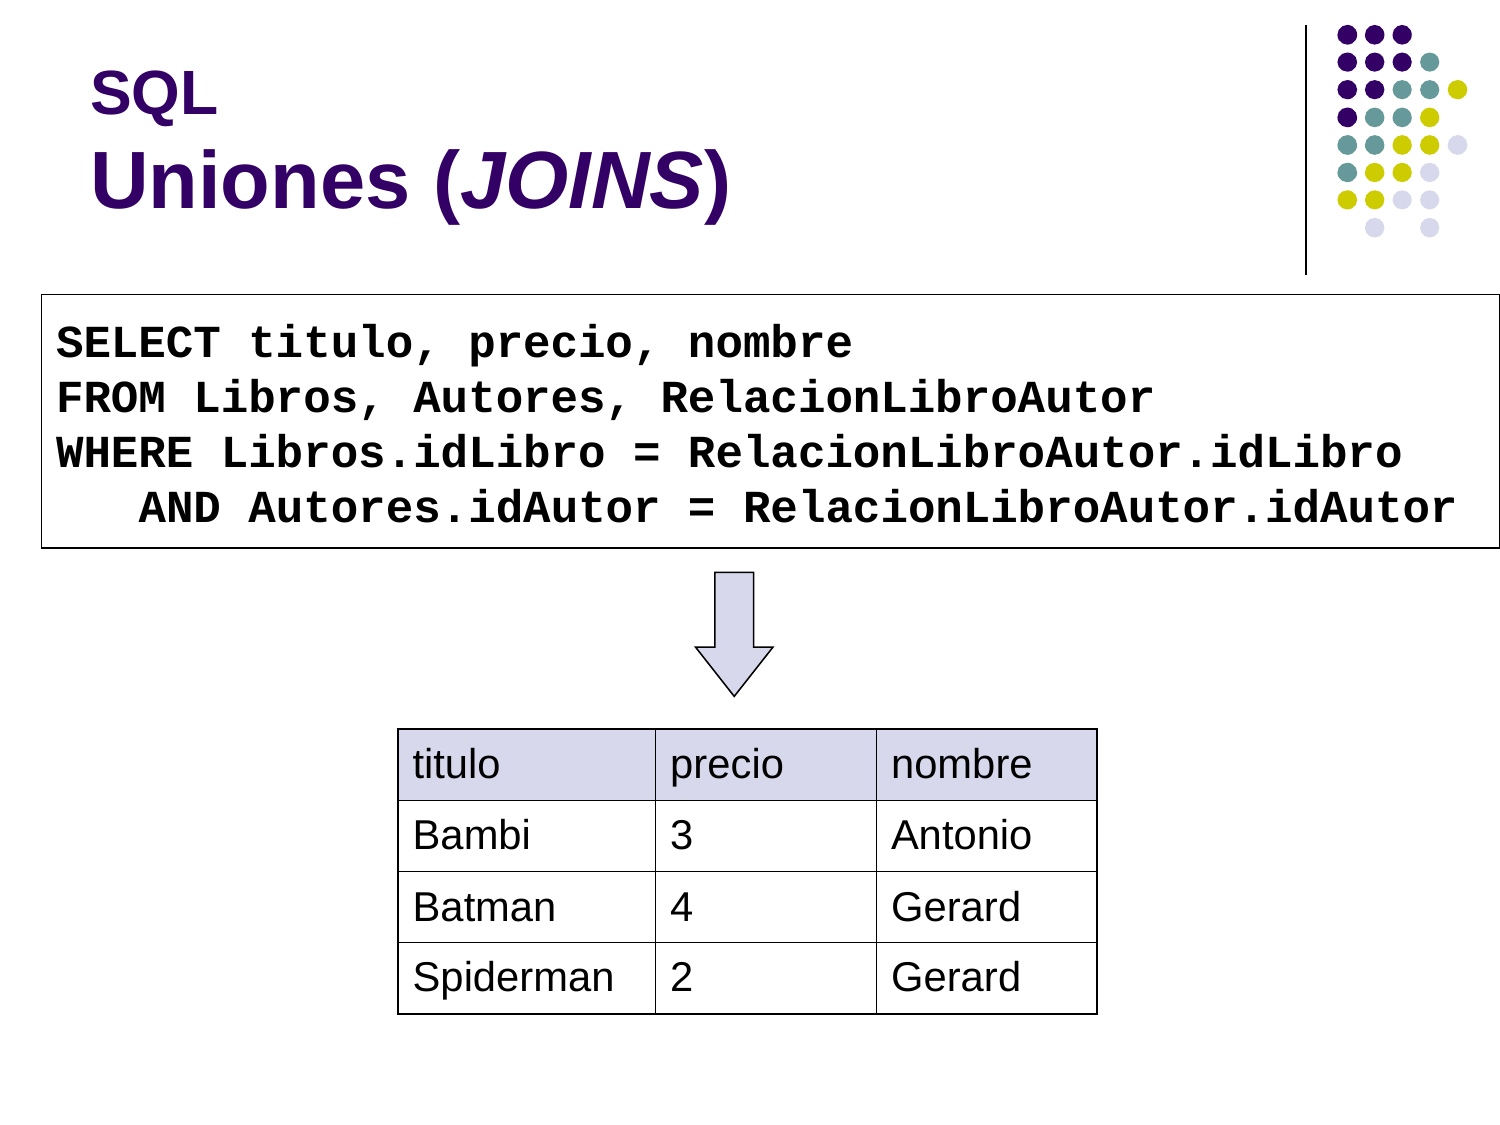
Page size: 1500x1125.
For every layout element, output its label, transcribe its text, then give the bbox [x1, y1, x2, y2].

table_header precio [656, 730, 876, 800]
text_box [695, 572, 773, 697]
title SQL Uniones (JOINS) [74, 20, 1313, 233]
table_cell Gerard [877, 872, 1096, 942]
table_cell Gerard [877, 943, 1096, 1013]
table_cell 2 [656, 943, 876, 1013]
table_cell 4 [656, 872, 876, 942]
text_box SELECT titulo, precio, nombre FROM Libros, Autores, RelacionLibroAutor WHERE Libros.idLibro = RelacionLibroAutor.idLibro AND Autores.idAutor = RelacionLibroAutor.idAutor [41, 294, 1500, 548]
table_cell Spiderman [399, 943, 655, 1013]
table_cell Antonio [877, 801, 1096, 871]
table_header titulo [399, 730, 655, 800]
table_cell Batman [399, 872, 655, 942]
table_header nombre [877, 730, 1096, 800]
table_cell 3 [656, 801, 876, 871]
table_cell Bambi [399, 801, 655, 871]
